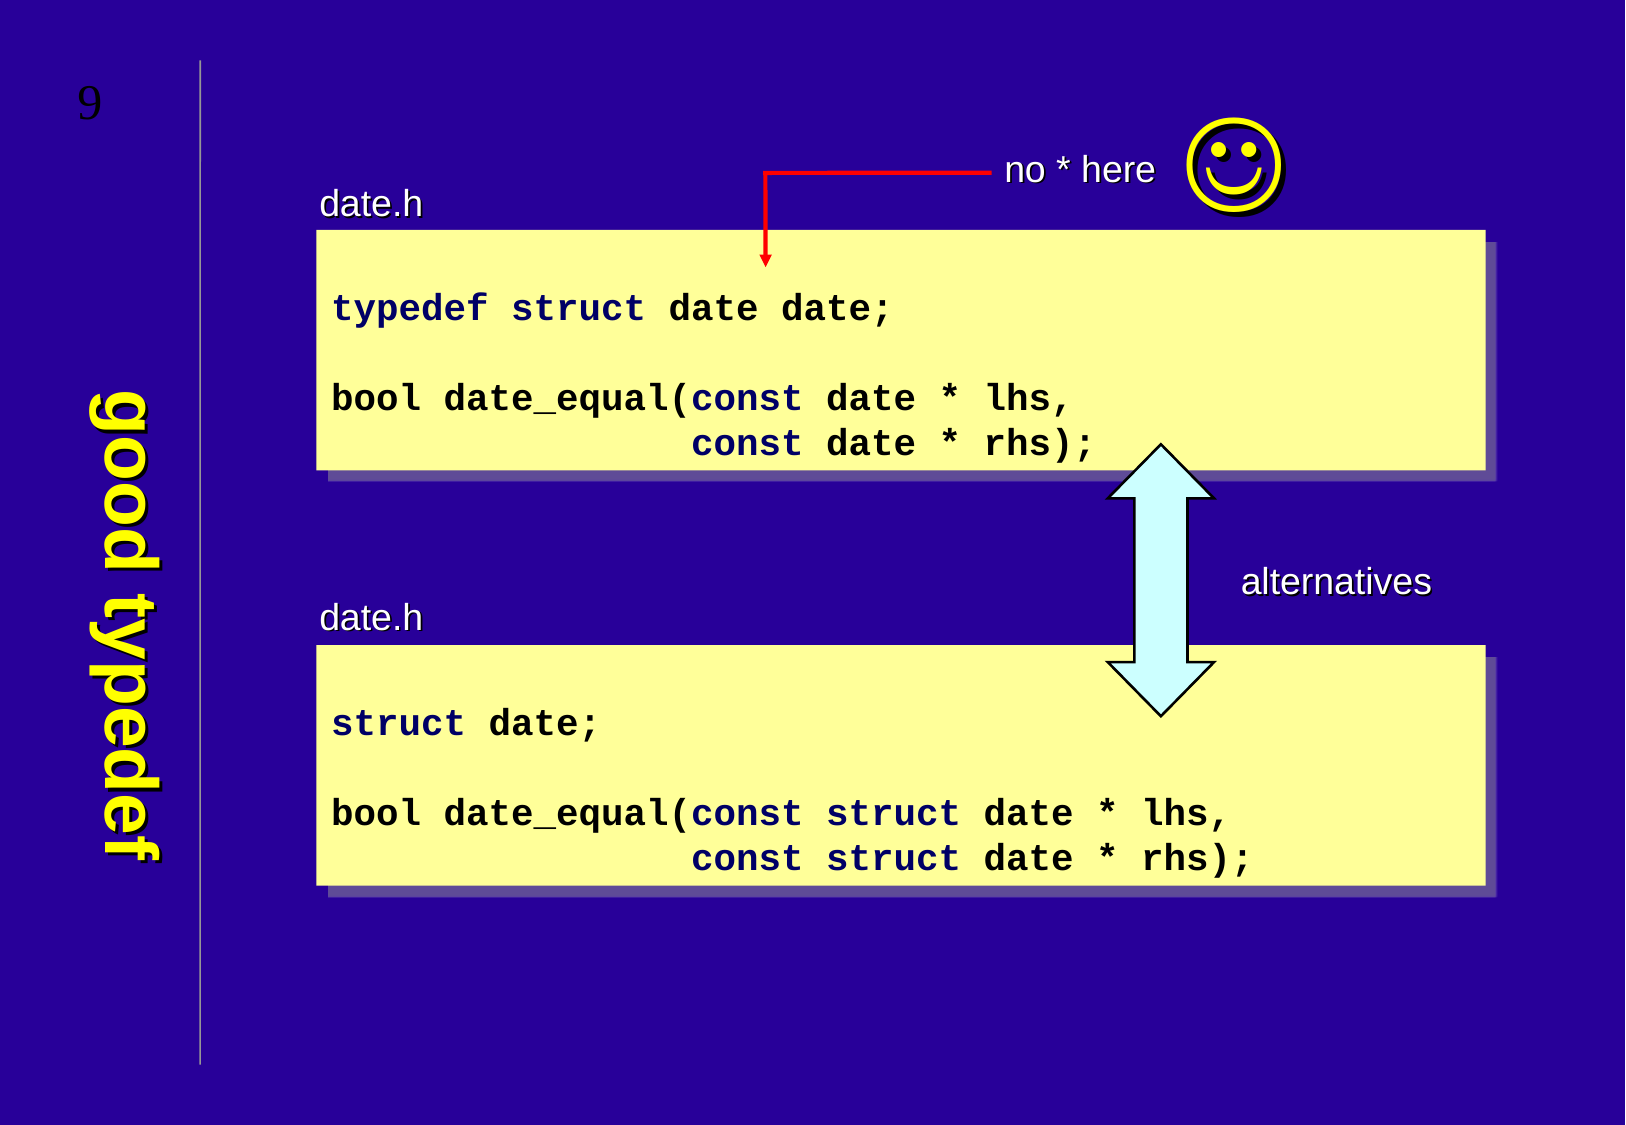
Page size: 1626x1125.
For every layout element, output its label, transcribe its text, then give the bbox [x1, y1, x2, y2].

text_box no * here [989, 137, 1166, 198]
text_box alternatives [1226, 549, 1486, 610]
text_box date.h [304, 171, 704, 233]
text_box typedef struct date date; bool date_equal(const date * lhs, const date * rhs); [316, 229, 1486, 471]
text_box date.h [304, 585, 704, 646]
text_box struct date; bool date_equal(const struct date * lhs, const struct date * rhs); [316, 645, 1486, 886]
title good typedef [50, 187, 188, 1063]
text_box  [1166, 78, 1356, 244]
text_box [1107, 444, 1215, 717]
